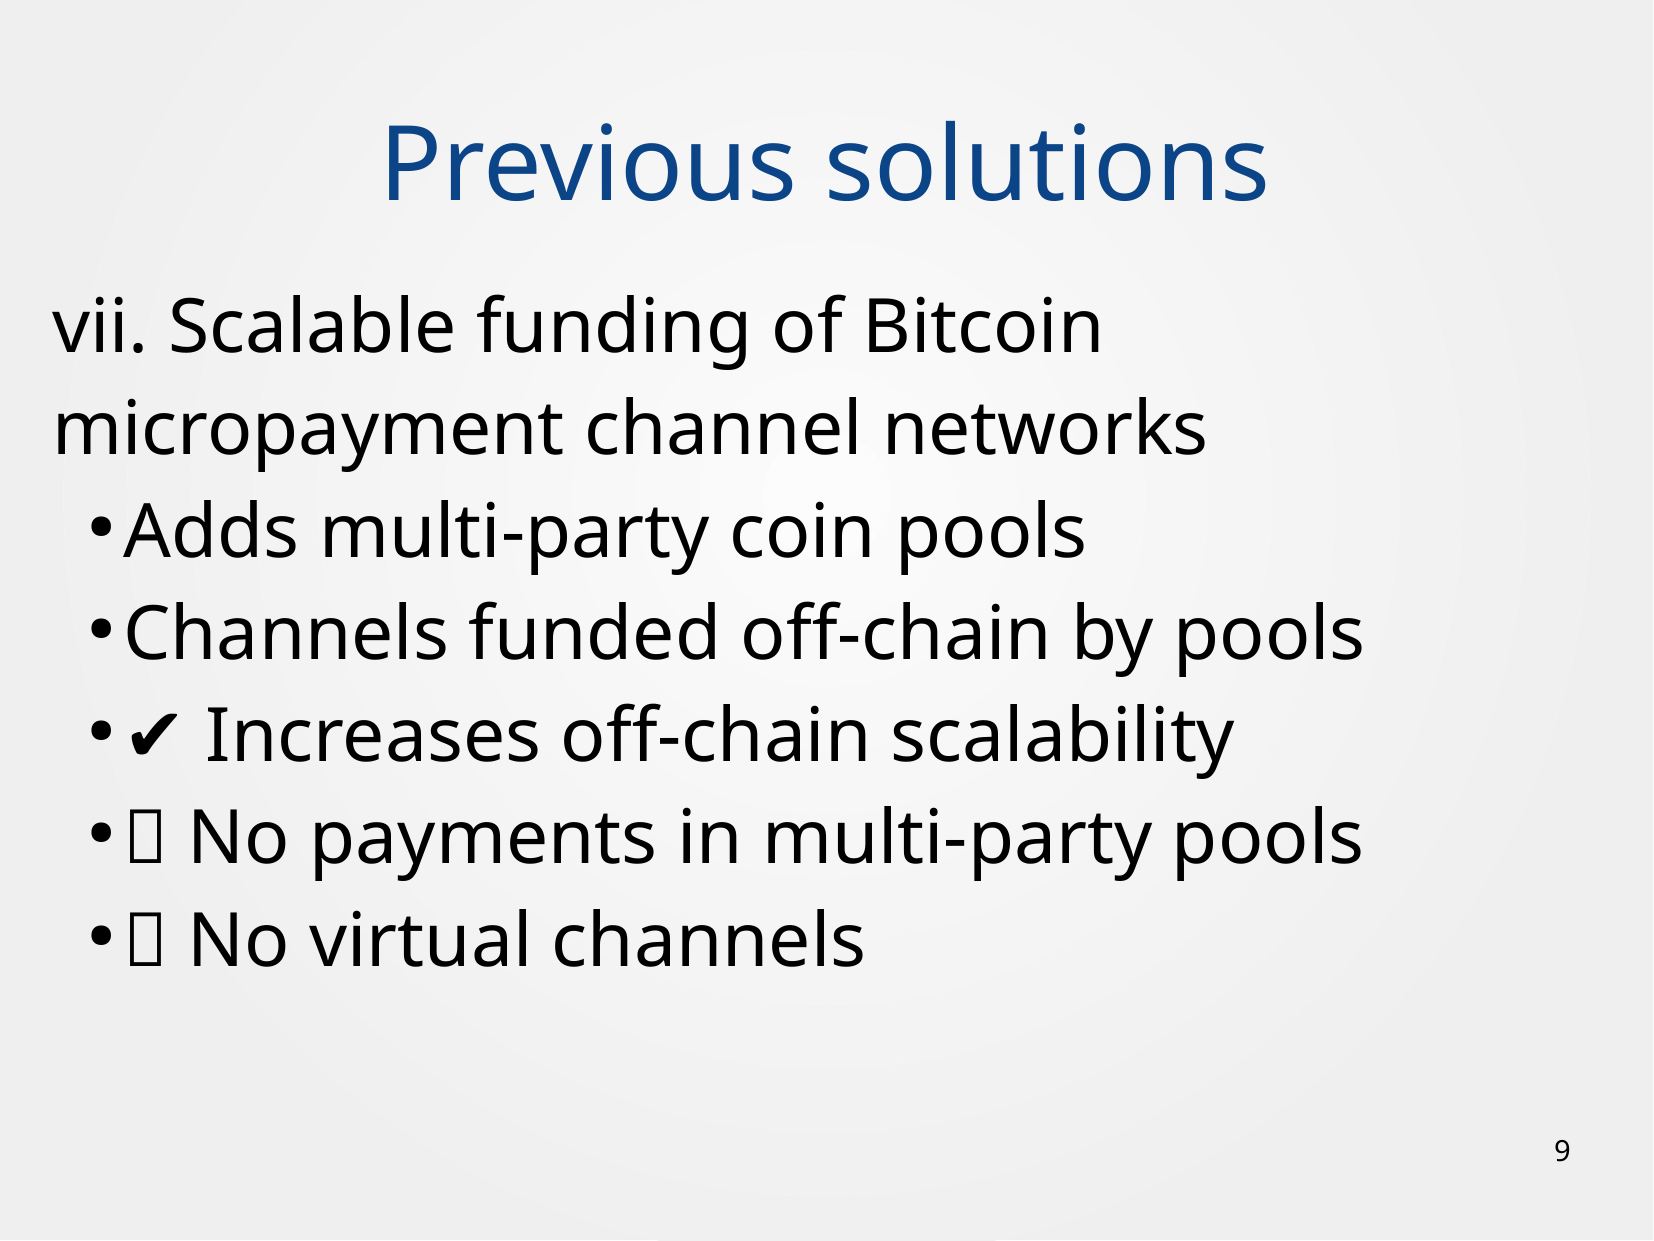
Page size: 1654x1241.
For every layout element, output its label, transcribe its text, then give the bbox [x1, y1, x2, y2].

subtitle vii. Scalable funding of Bitcoin micropayment channel networks Adds multi-party coin pools Channels funded off-chain by pools ✔️ Increases off-chain scalability ❌ No payments in multi-party pools ❌ No virtual channels [52, 272, 1603, 1193]
title Previous solutions [379, 88, 1274, 231]
